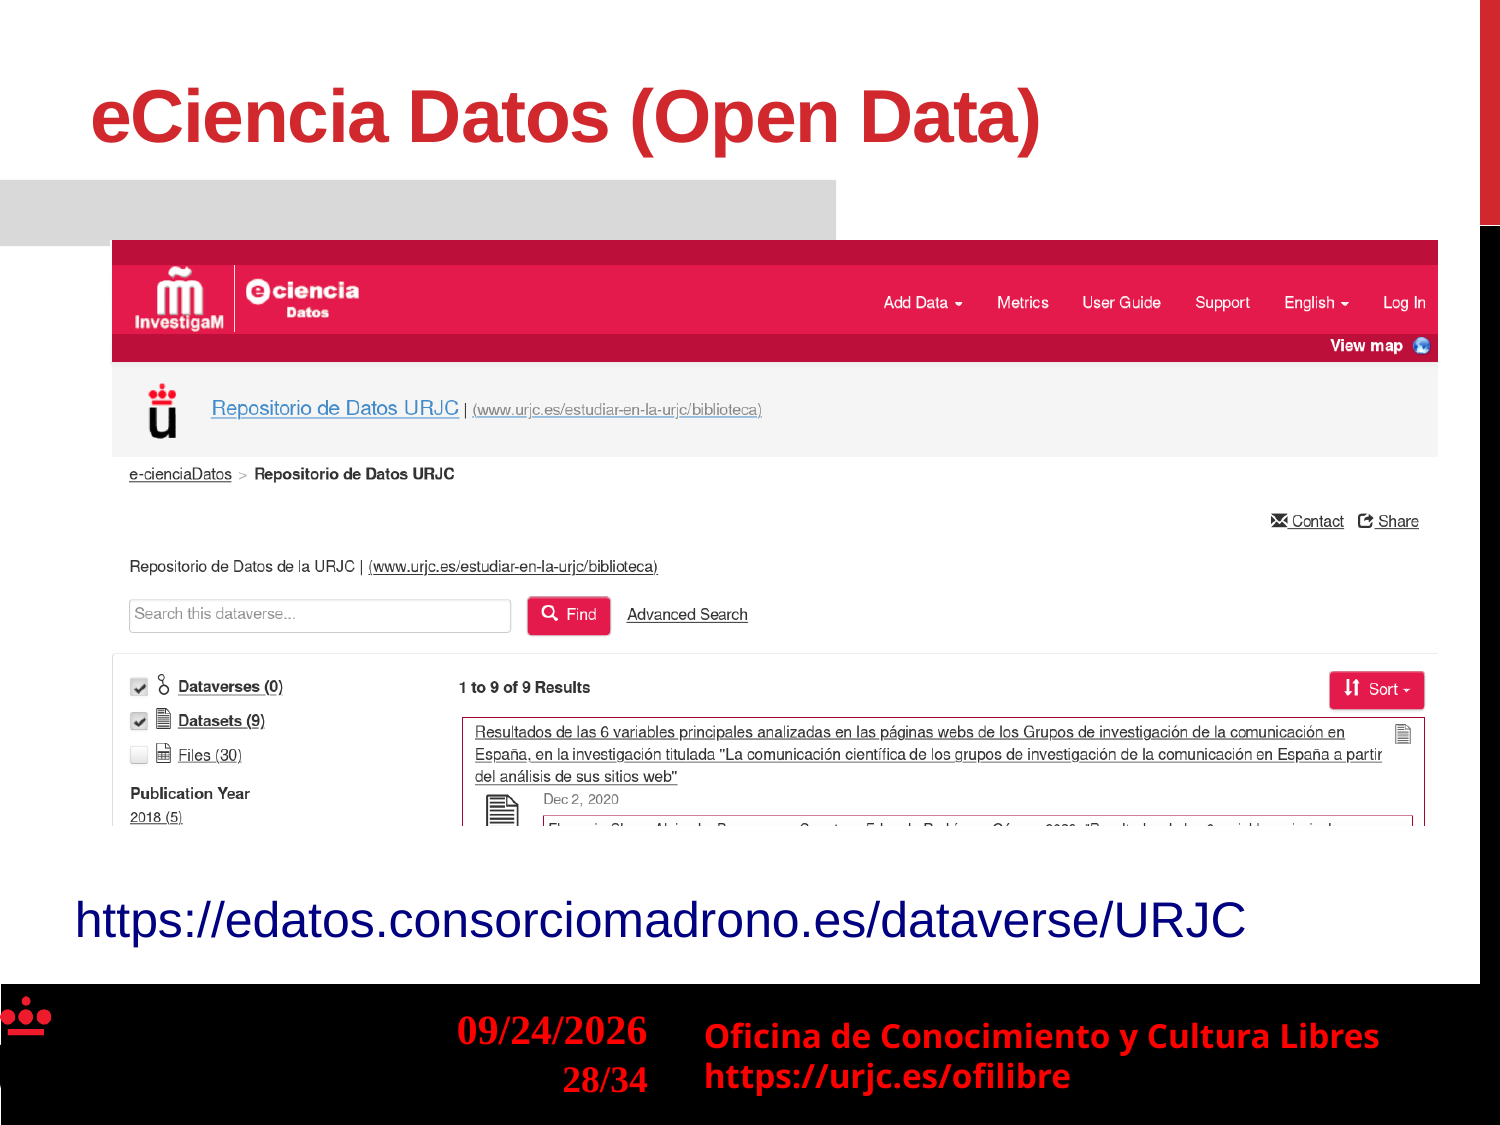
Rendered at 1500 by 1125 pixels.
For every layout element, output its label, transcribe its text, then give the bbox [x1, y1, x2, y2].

title [75, 15, 1425, 172]
text_box eCiencia Datos (Open Data) [0, 24, 1326, 172]
text_box https://edatos.consorciomadrono.es/dataverse/URJC [60, 885, 1263, 956]
picture [110, 240, 1441, 827]
